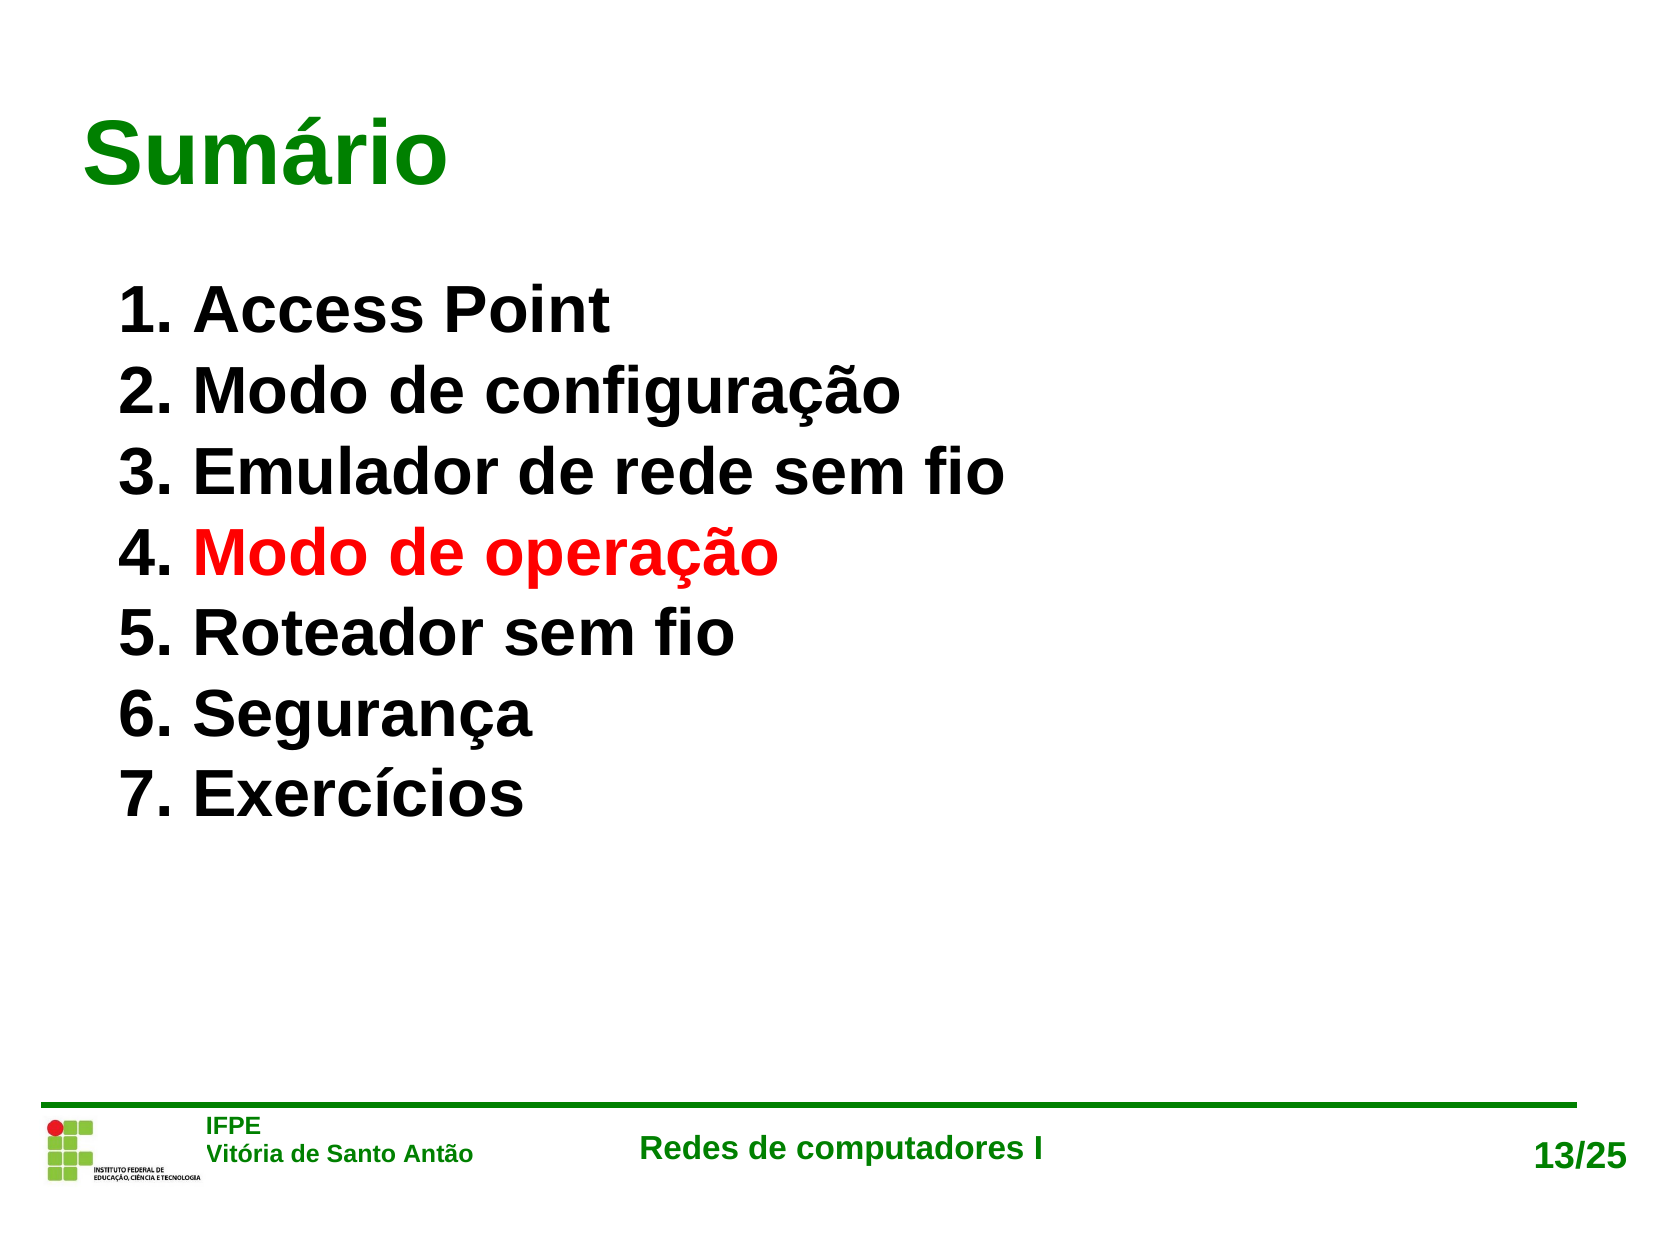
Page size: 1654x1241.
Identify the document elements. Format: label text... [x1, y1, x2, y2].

picture [39, 1111, 207, 1191]
list Access Point Modo de configuração Emulador de rede sem fio Modo de operação Roteador sem fio Segurança Exercícios [82, 272, 1571, 1091]
title Sumário [82, 49, 1571, 257]
